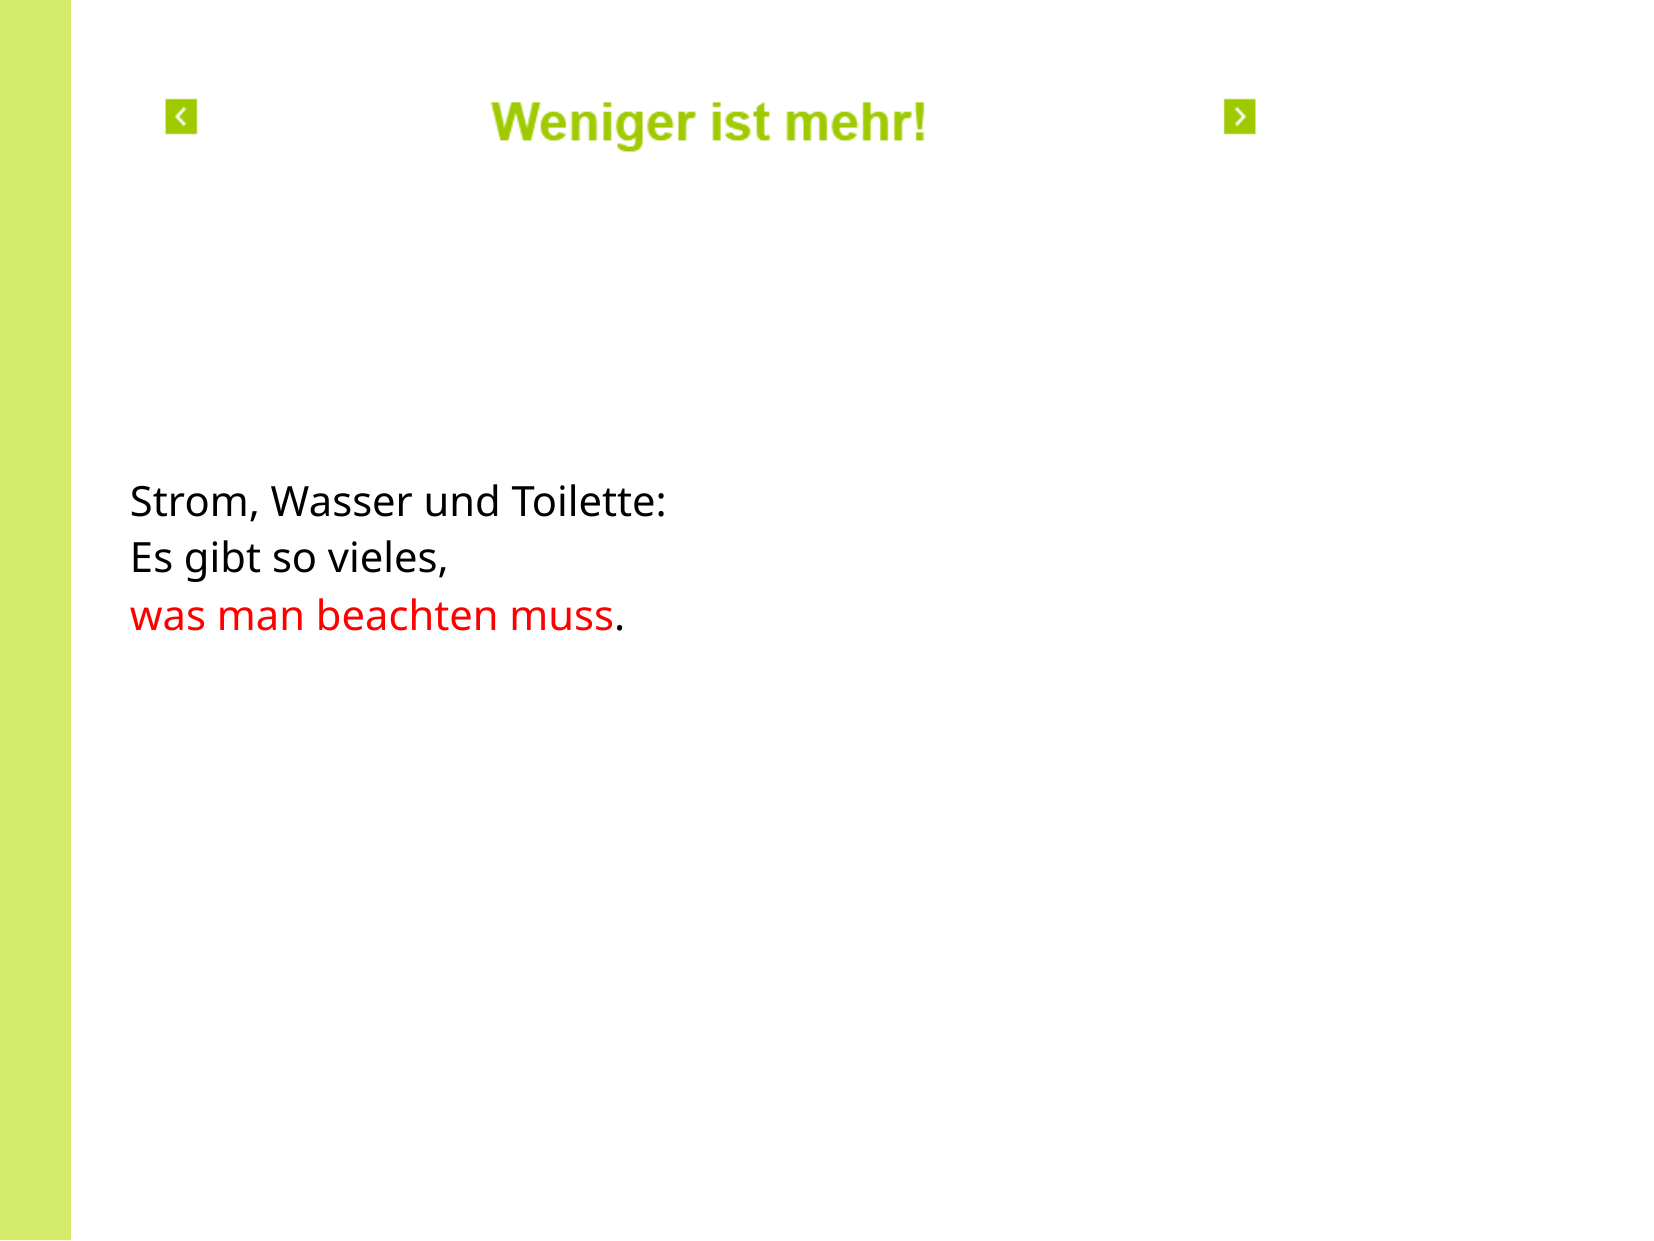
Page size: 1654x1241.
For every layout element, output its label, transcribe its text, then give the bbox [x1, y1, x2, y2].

title Strom, Wasser und Toilette: Es gibt so vieles, was man beachten muss. [129, 24, 863, 1241]
text_box [0, 0, 71, 1241]
picture [155, 74, 1276, 166]
